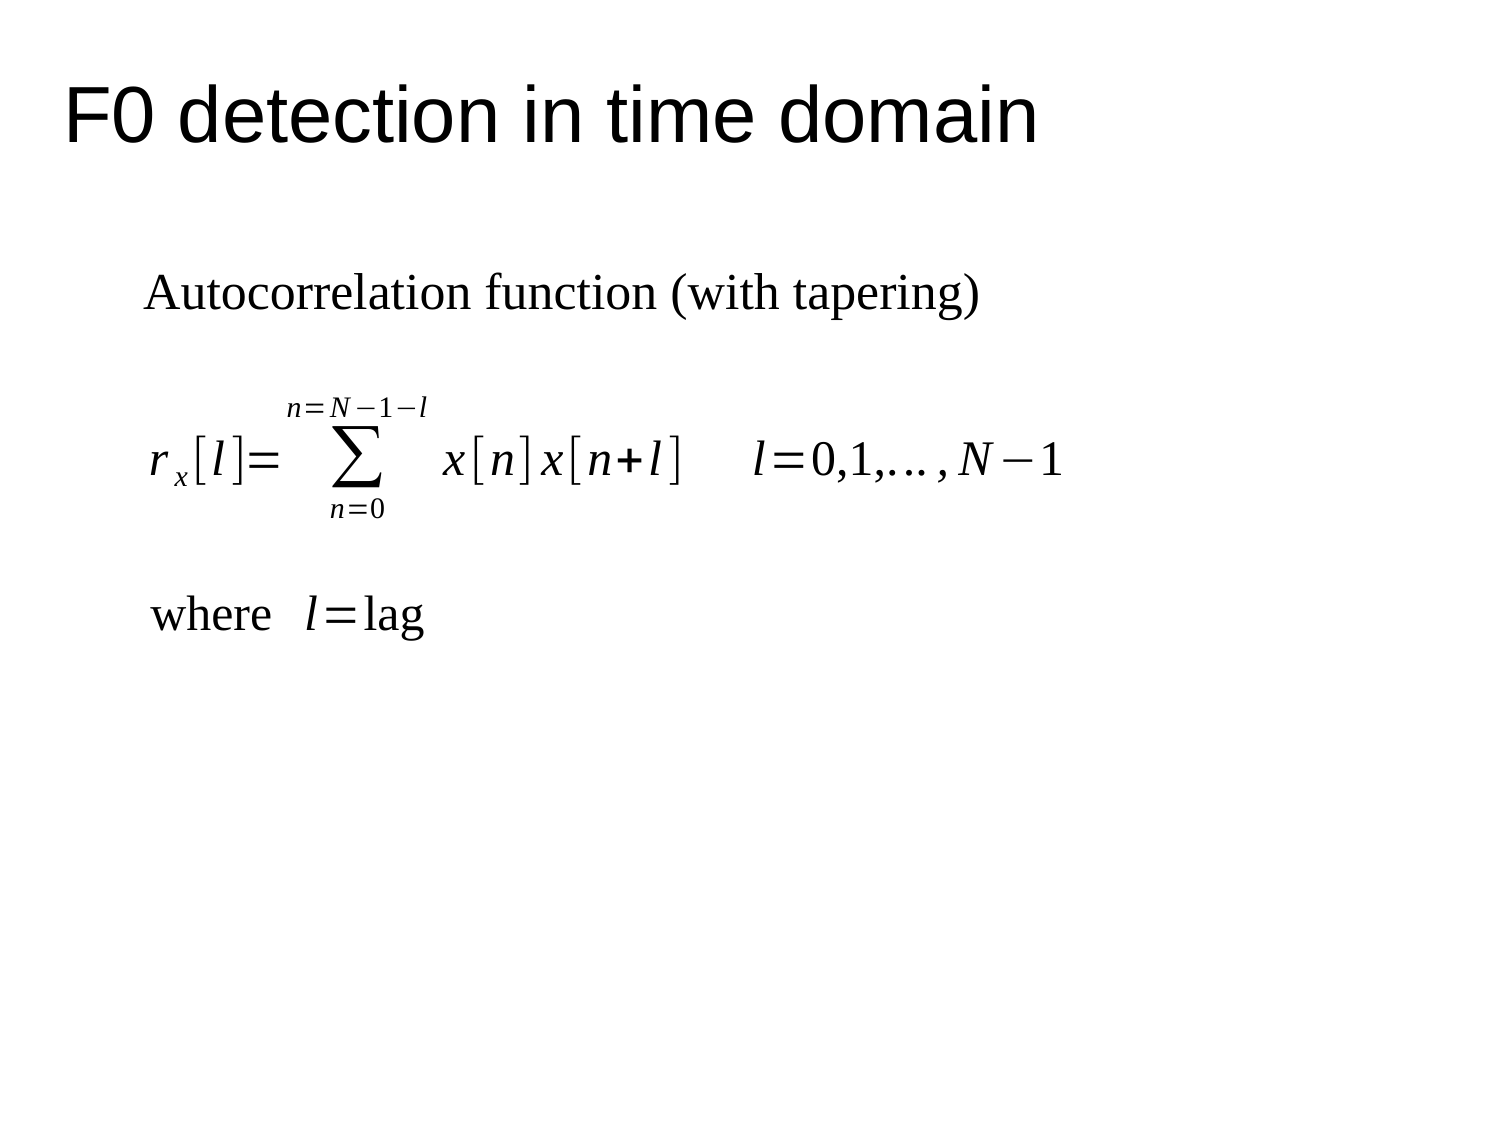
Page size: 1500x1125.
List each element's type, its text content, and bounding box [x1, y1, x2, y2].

title F0 detection in time domain [63, 21, 1414, 209]
chart [142, 390, 1071, 698]
list Autocorrelation function (with tapering) [75, 263, 1006, 376]
